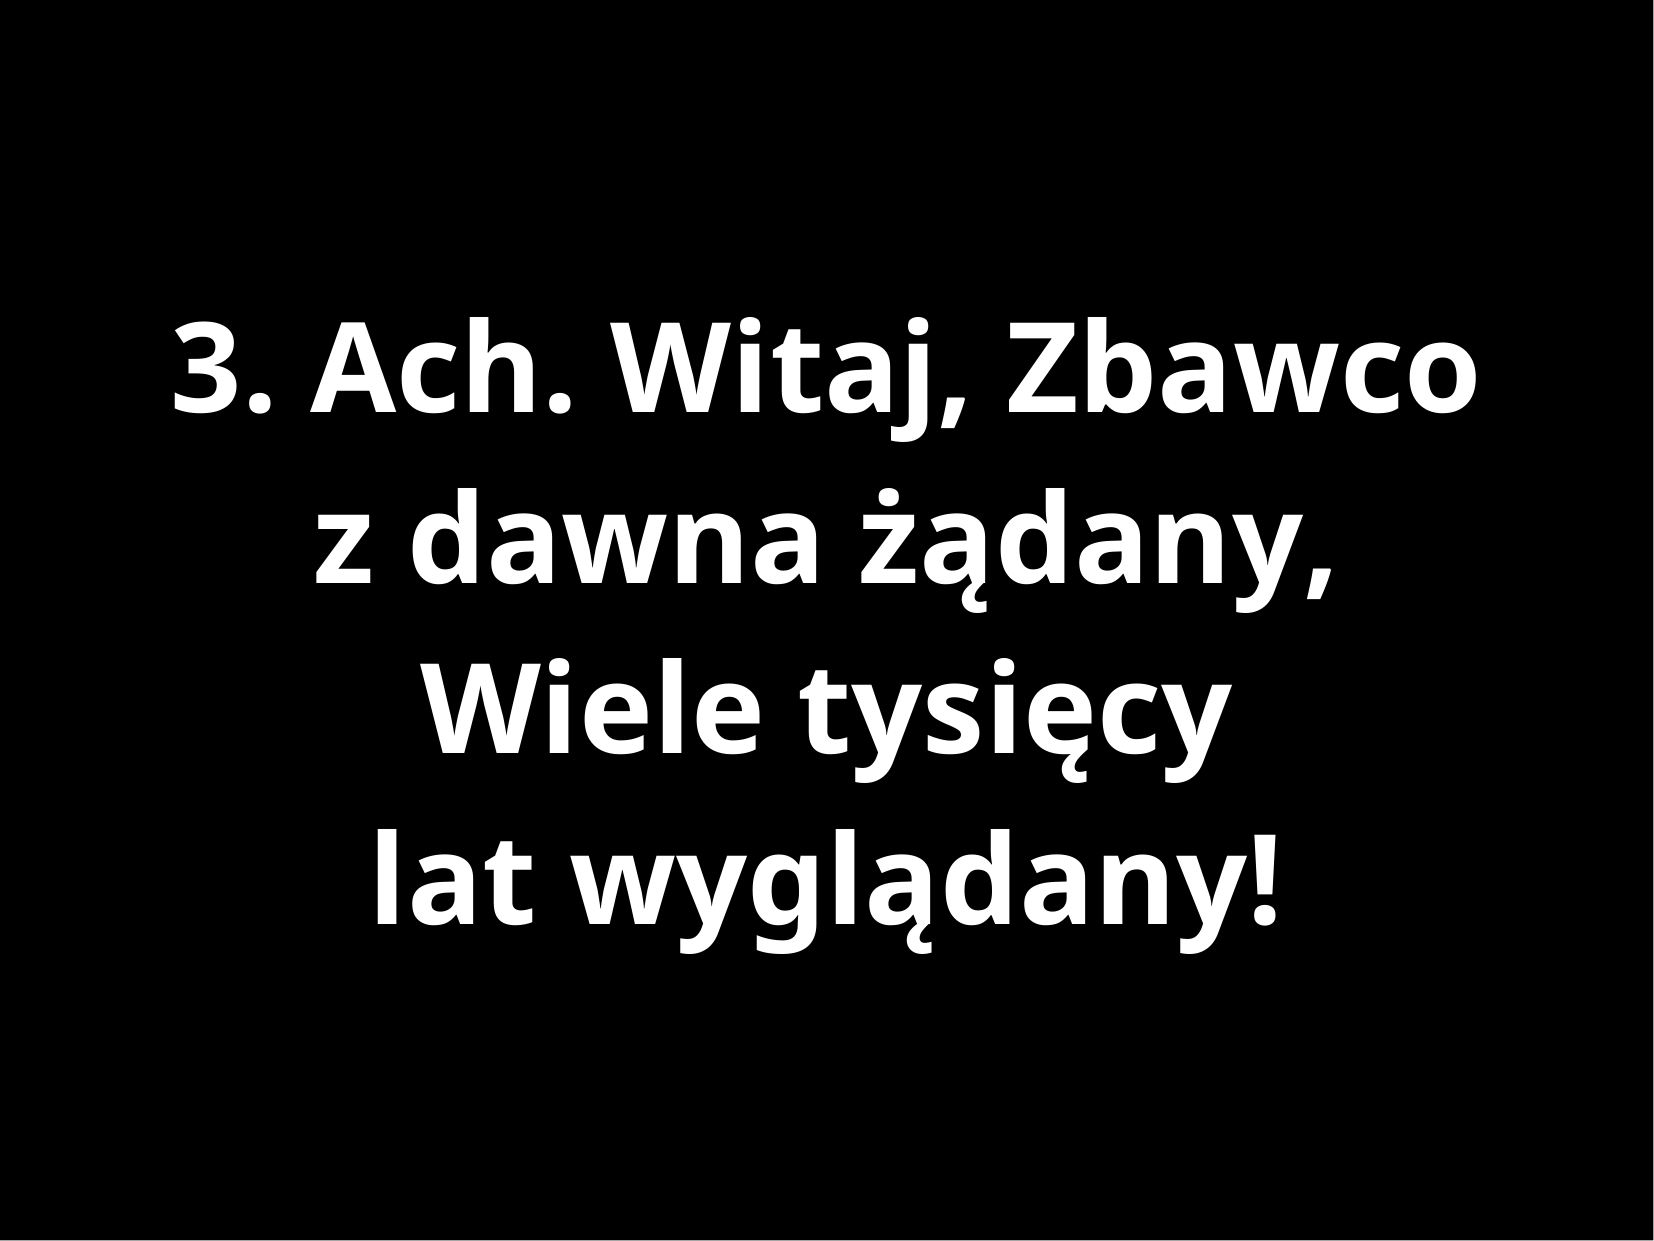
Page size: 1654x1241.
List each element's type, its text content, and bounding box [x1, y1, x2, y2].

title 3. Ach. Witaj, Zbawco z dawna żądany, Wiele tysięcy lat wyglądany! [0, 0, 1654, 1241]
